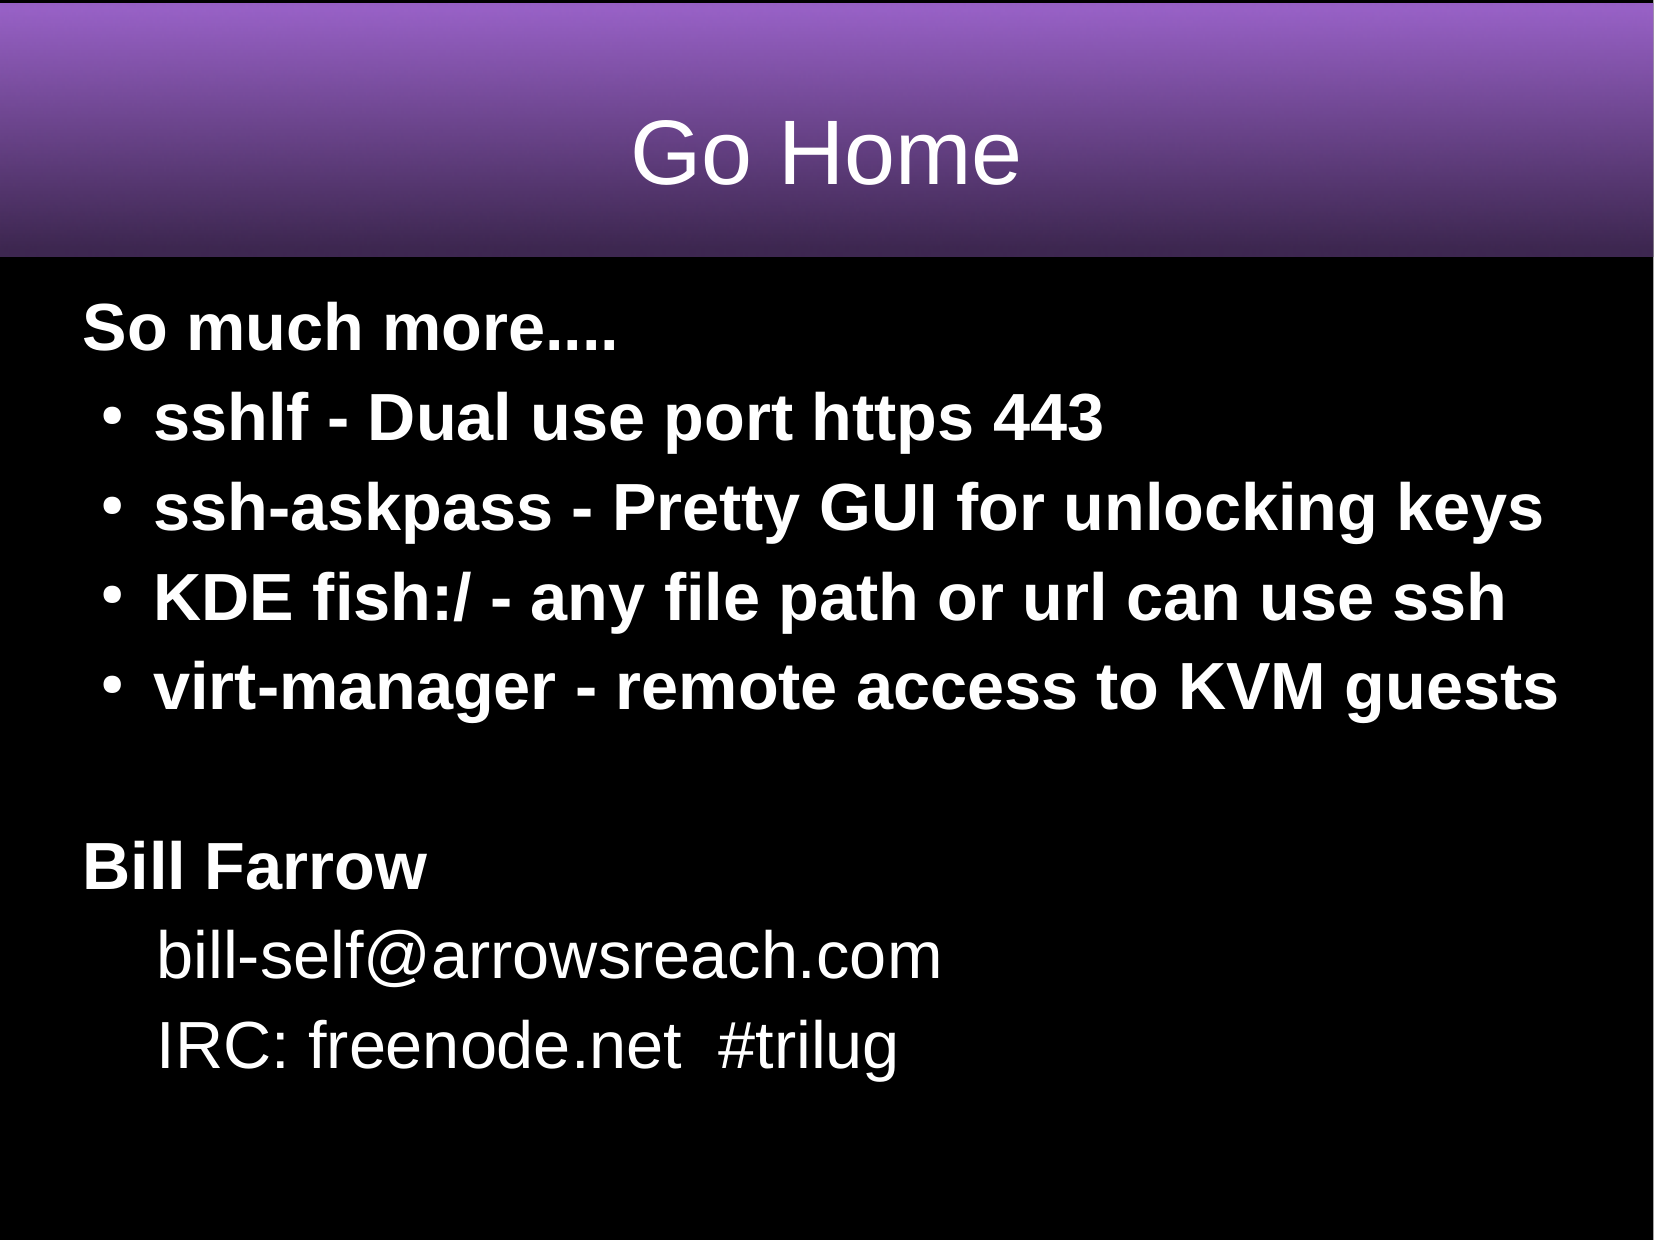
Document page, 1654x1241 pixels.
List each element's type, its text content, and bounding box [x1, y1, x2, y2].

list So much more.... sshlf - Dual use port https 443 ssh-askpass - Pretty GUI for unlocking keys KDE fish:/ - any file path or url can use ssh virt-manager - remote access to KVM guests Bill Farrow bill-self@arrowsreach.com IRC: freenode.net #trilug [82, 290, 1571, 1130]
title Go Home [82, 49, 1571, 257]
picture [0, 3, 1654, 257]
